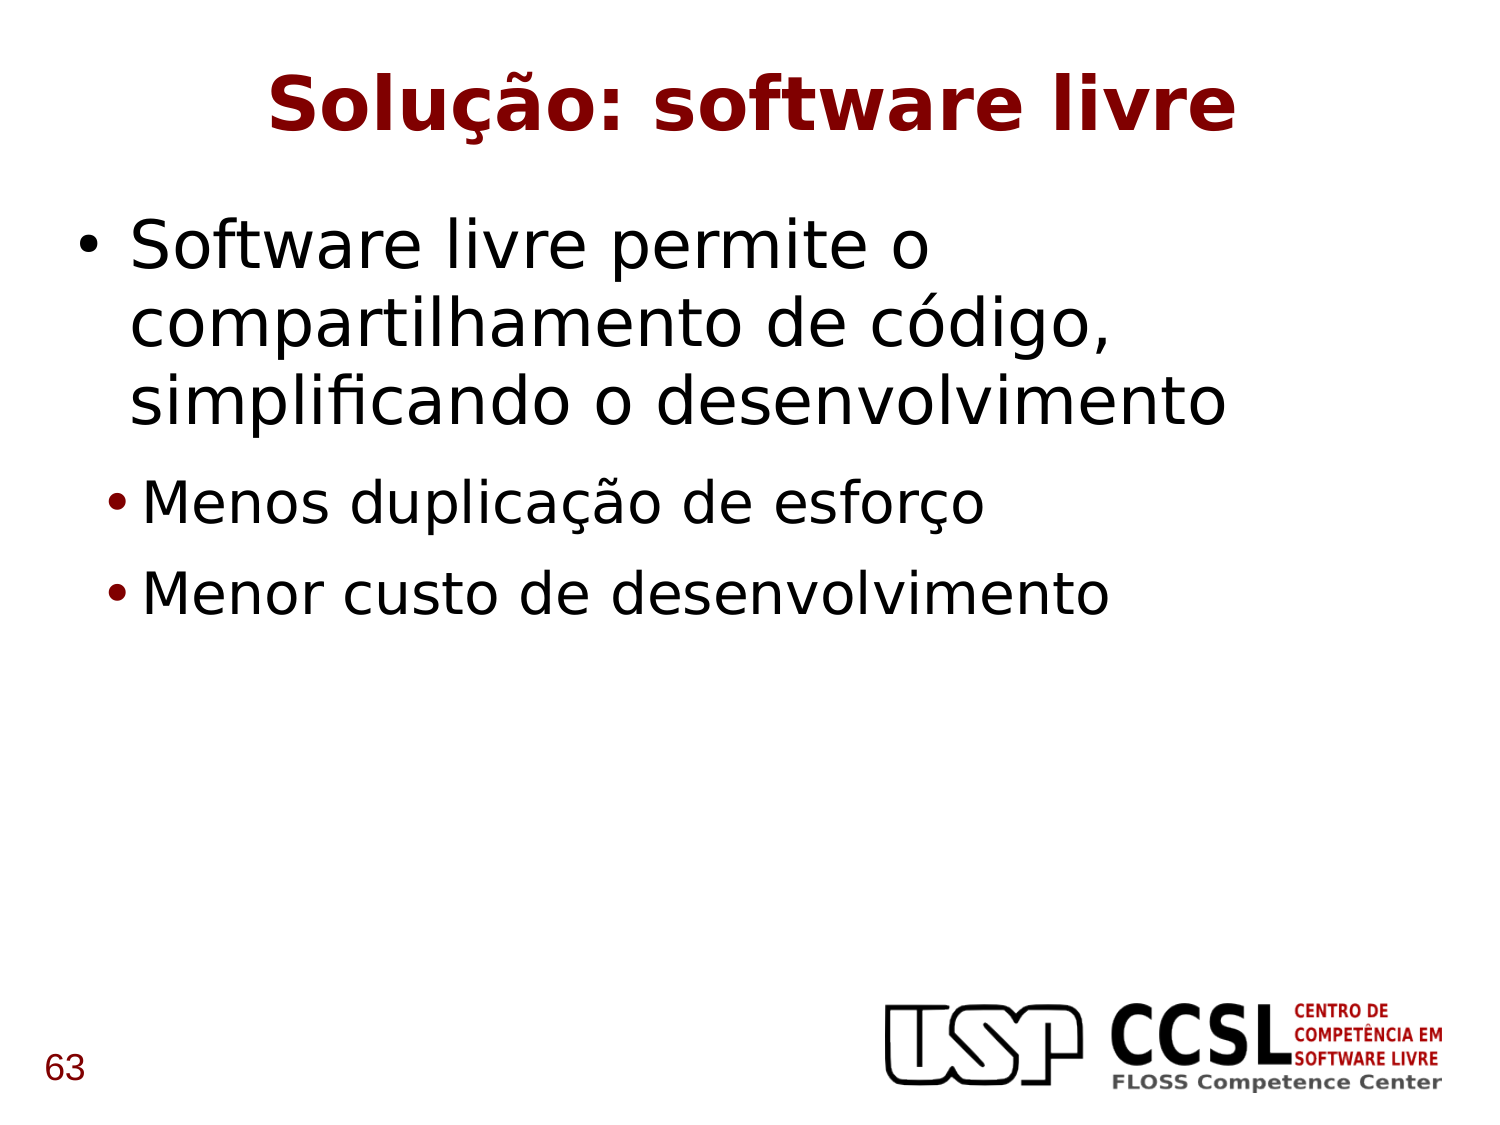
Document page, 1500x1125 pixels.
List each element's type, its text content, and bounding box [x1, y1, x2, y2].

list Software livre permite o compartilhamento de código, simplificando o desenvolvimento Menos duplicação de esforço Menor custo de desenvolvimento [59, 206, 1447, 950]
picture [885, 1003, 1442, 1093]
title Solução: software livre [59, 29, 1447, 180]
